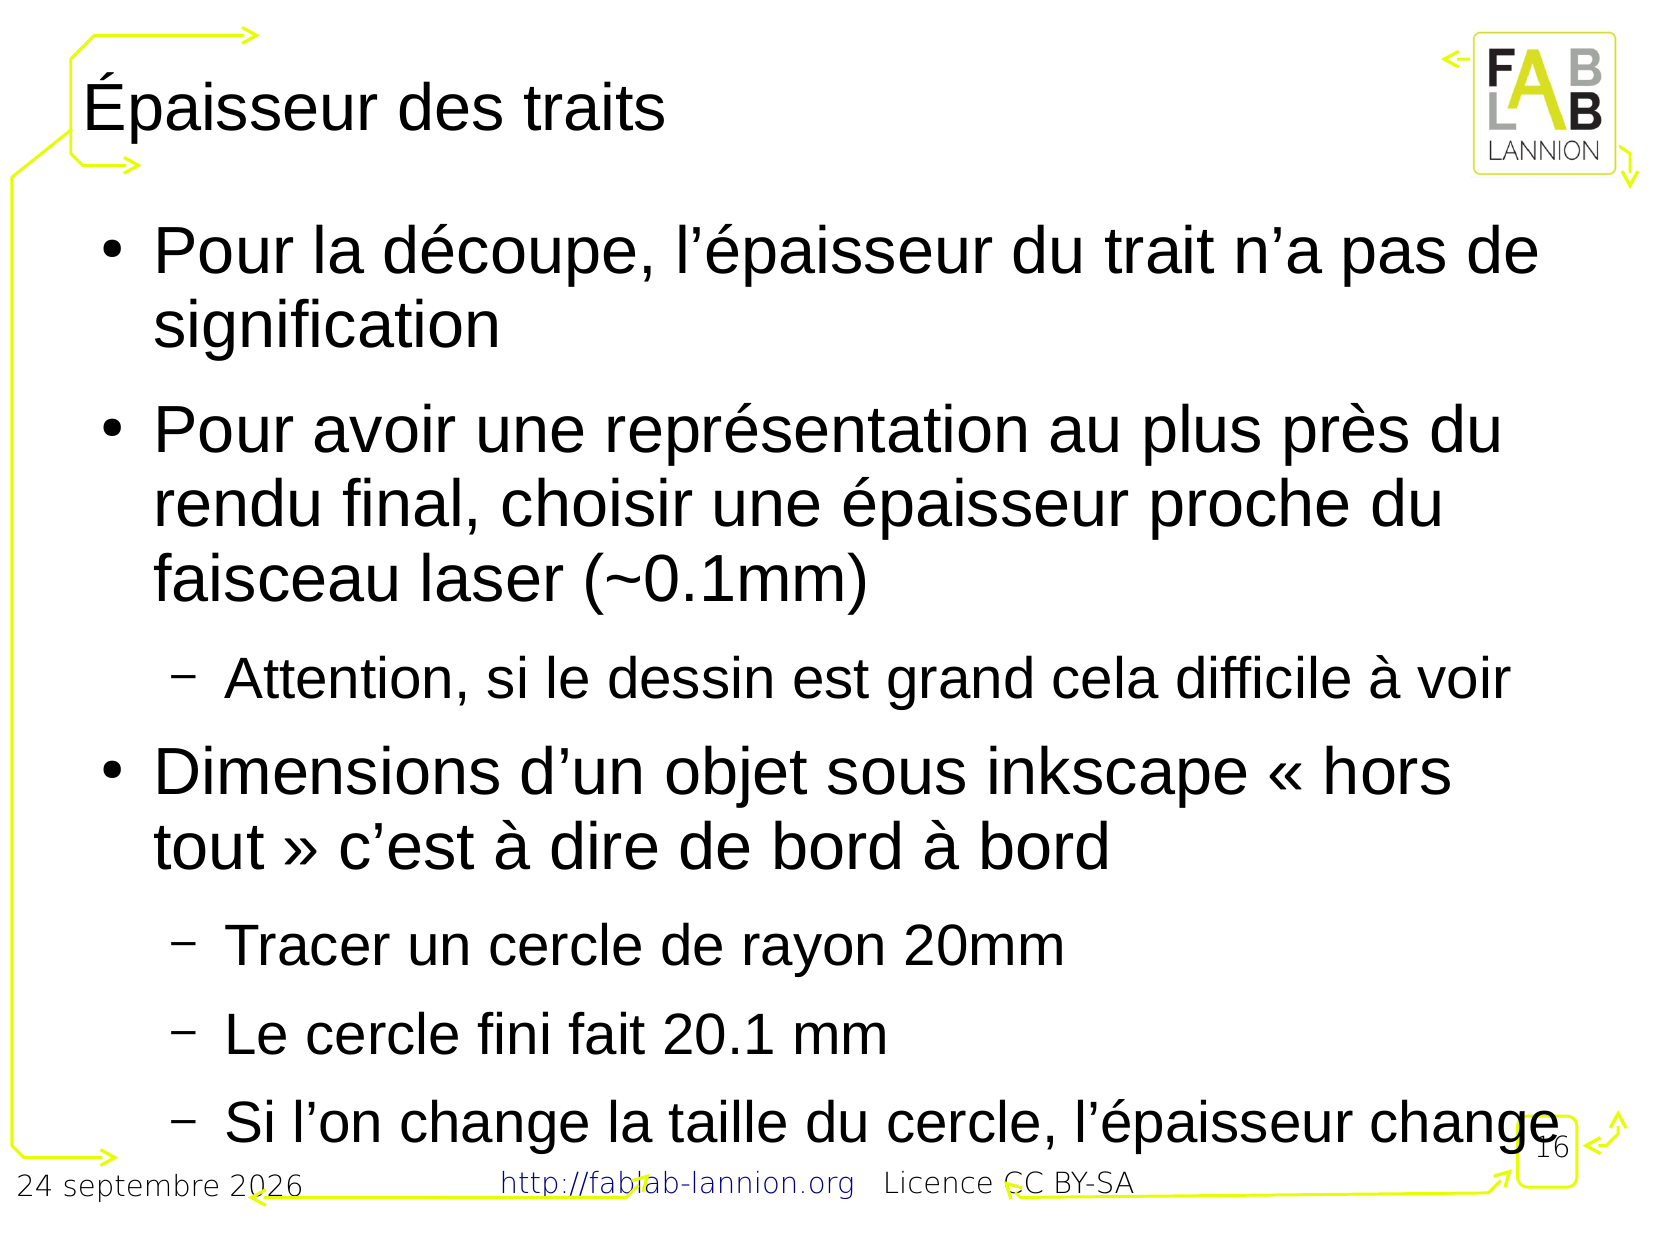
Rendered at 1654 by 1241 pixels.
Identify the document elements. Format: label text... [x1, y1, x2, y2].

title Épaisseur des traits [82, 49, 1441, 166]
picture [1470, 29, 1619, 178]
list Pour la découpe, l’épaisseur du trait n’a pas de signification Pour avoir une représentation au plus près du rendu final, choisir une épaisseur proche du faisceau laser (~0.1mm) Attention, si le dessin est grand cela difficile à voir Dimensions d’un objet sous inkscape « hors tout » c’est à dire de bord à bord Tracer un cercle de rayon 20mm Le cercle fini fait 20.1 mm Si l’on change la taille du cercle, l’épaisseur change [82, 212, 1571, 932]
